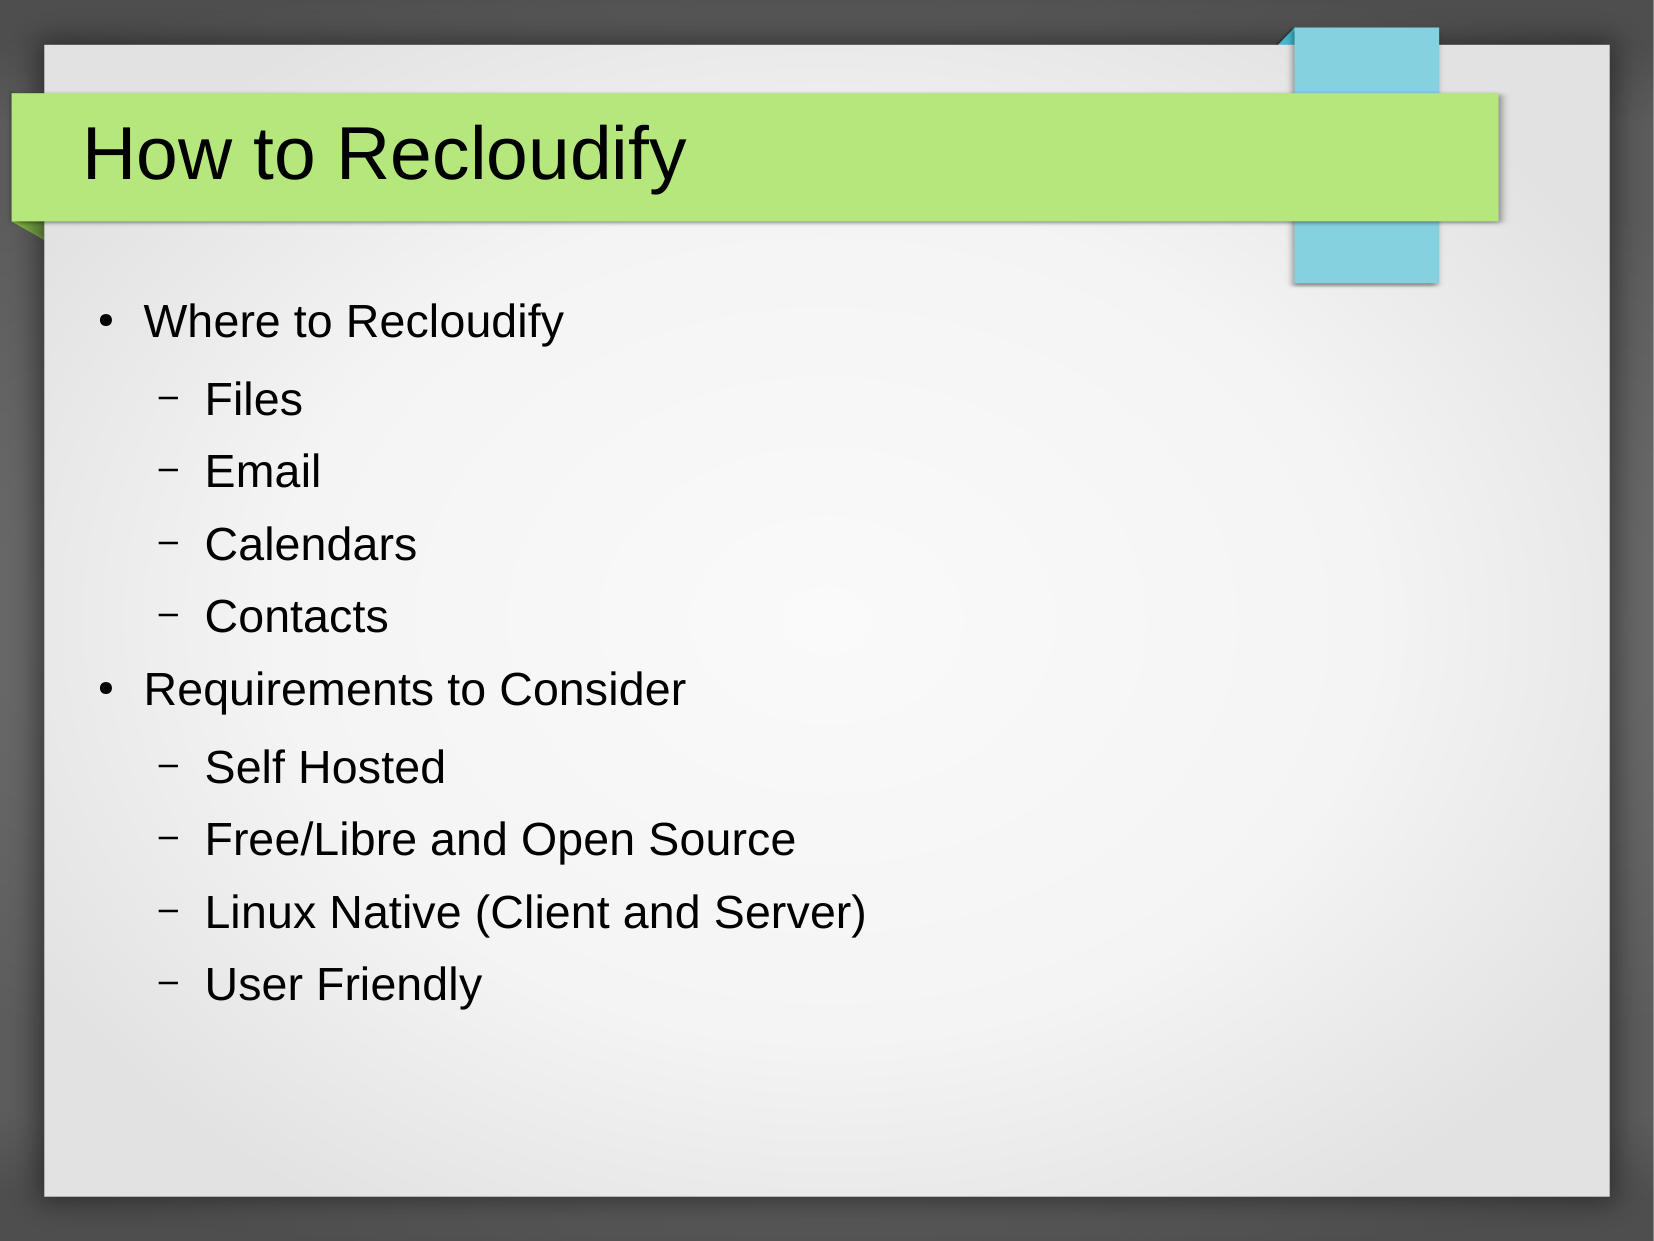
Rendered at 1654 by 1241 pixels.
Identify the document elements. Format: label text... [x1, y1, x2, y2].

title How to Recloudify [82, 94, 1264, 213]
list Where to Recloudify Files Email Calendars Contacts Requirements to Consider Self Hosted Free/Libre and Open Source Linux Native (Client and Server) User Friendly [82, 295, 1571, 1015]
picture [0, 0, 1654, 1241]
